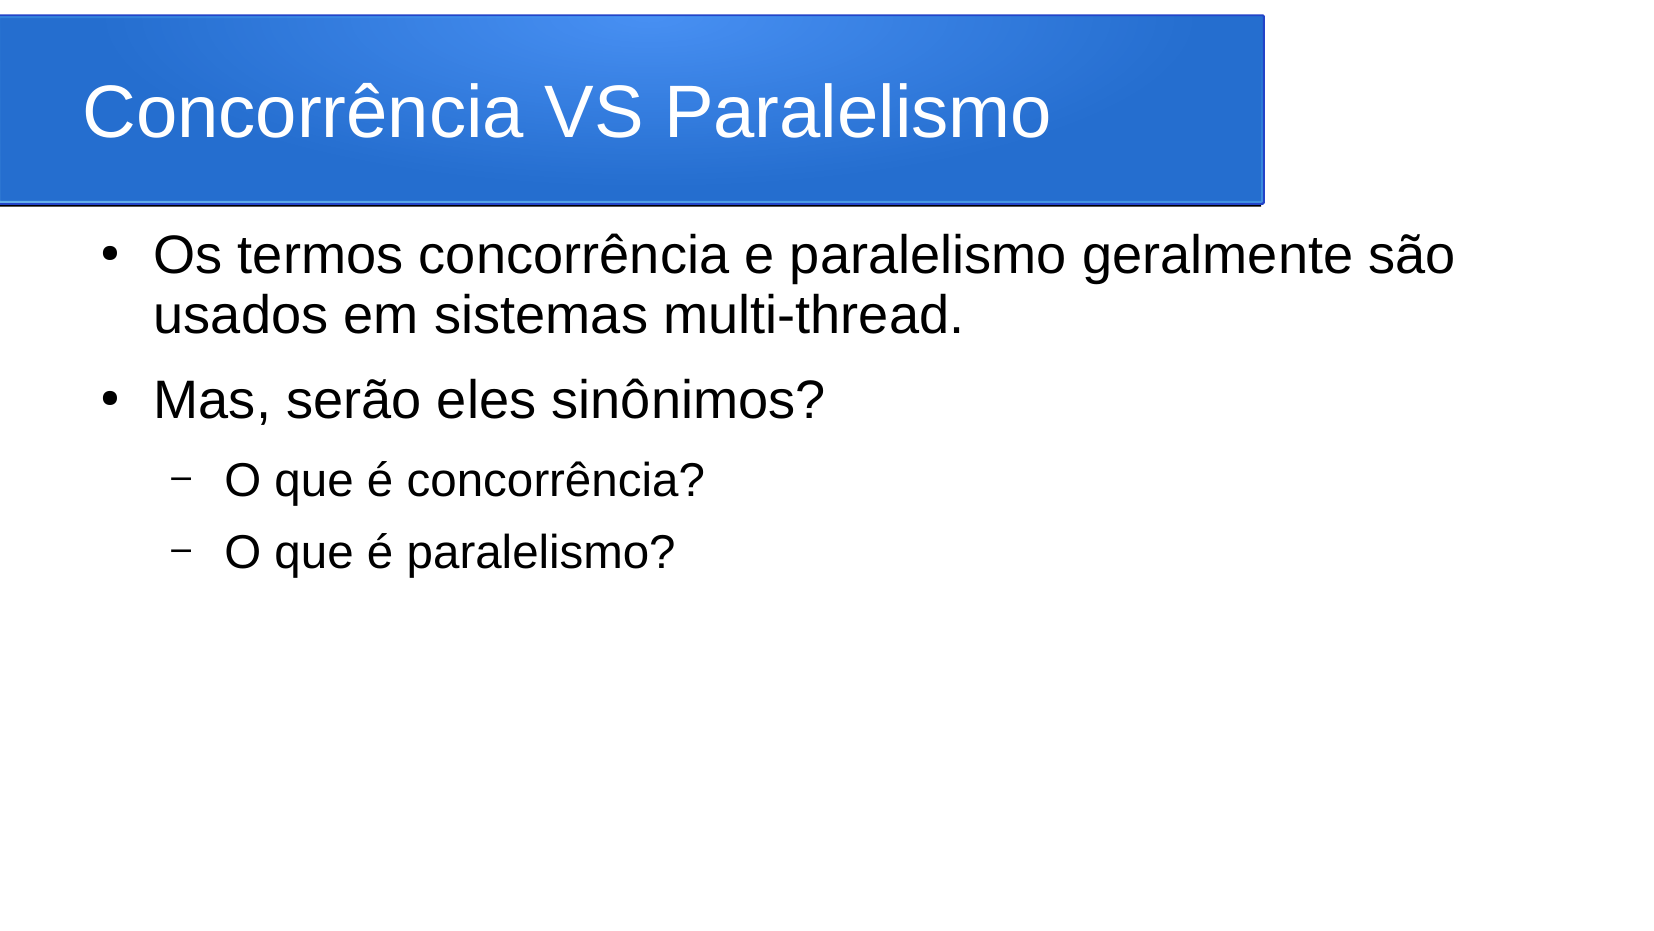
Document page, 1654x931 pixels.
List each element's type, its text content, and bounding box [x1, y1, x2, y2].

list Os termos concorrência e paralelismo geralmente são usados em sistemas multi-thread. Mas, serão eles sinônimos? O que é concorrência? O que é paralelismo? [82, 224, 1571, 764]
title Concorrência VS Paralelismo [82, 35, 1235, 189]
